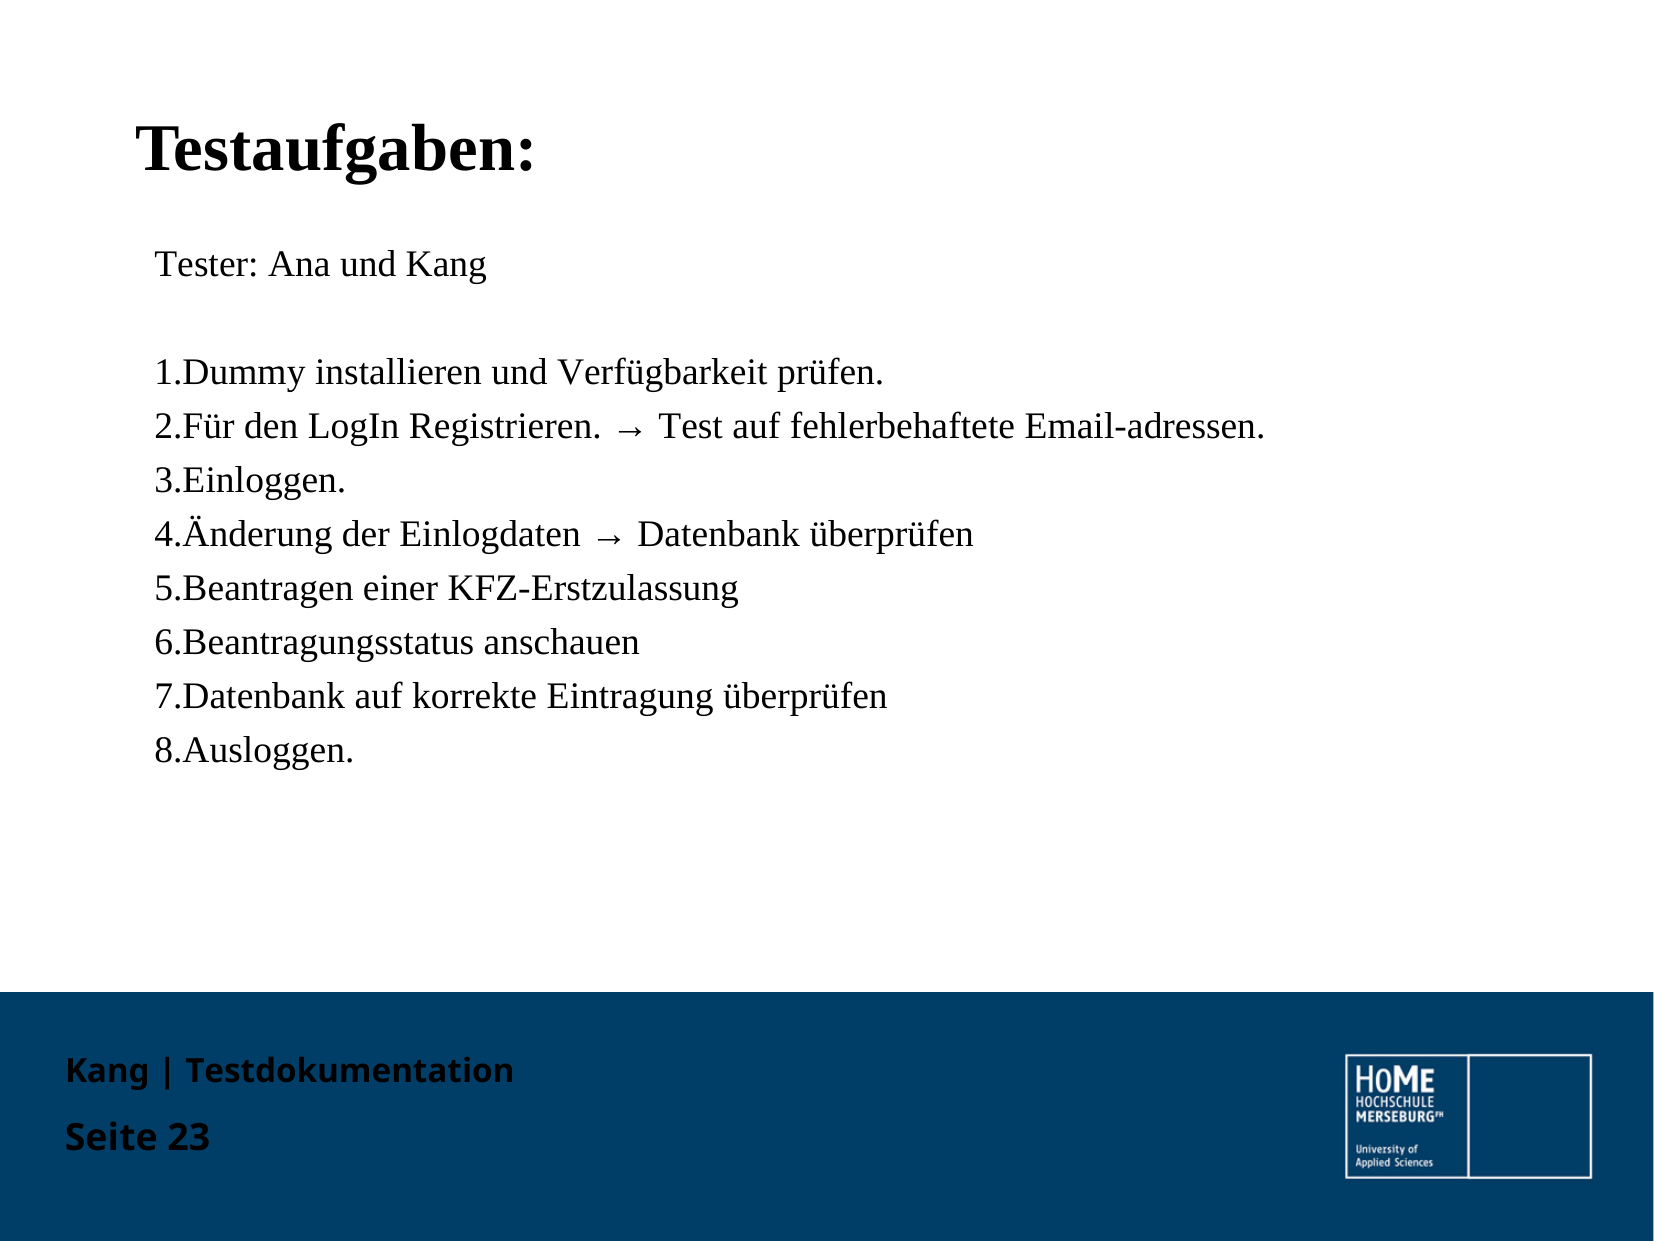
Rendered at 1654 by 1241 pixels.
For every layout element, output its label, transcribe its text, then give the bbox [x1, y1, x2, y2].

title Testaufgaben: [120, 63, 912, 235]
picture [0, 992, 1654, 1241]
text_box Tester: Ana und Kang 1.Dummy installieren und Verfügbarkeit prüfen. 2.Für den LogIn Registrieren. → Test auf fehlerbehaftete Email-adressen. 3.Einloggen. 4.Änderung der Einlogdaten → Datenbank überprüfen 5.Beantragen einer KFZ-Erstzulassung 6.Beantragungsstatus anschauen 7.Datenbank auf korrekte Eintragung überprüfen 8.Ausloggen. [138, 222, 1420, 821]
